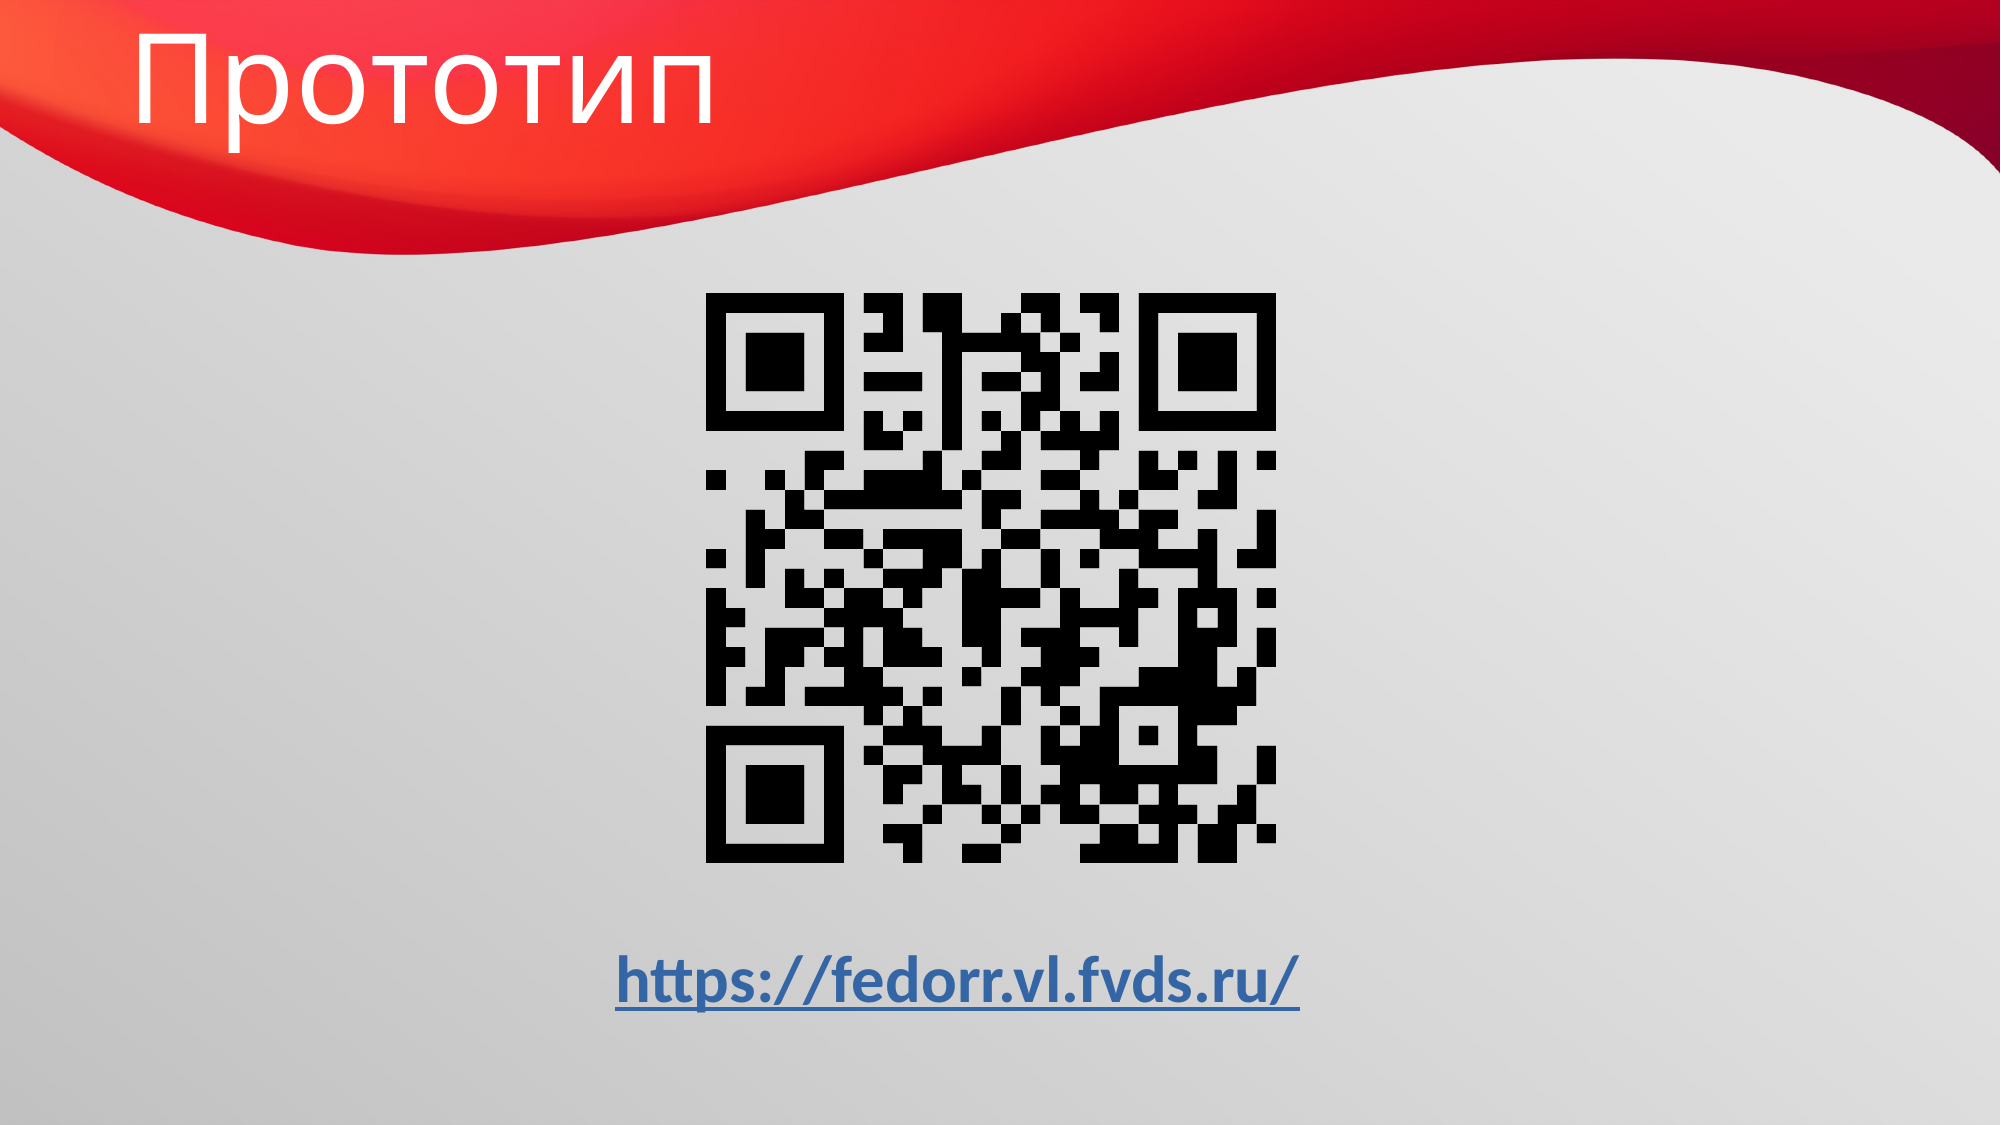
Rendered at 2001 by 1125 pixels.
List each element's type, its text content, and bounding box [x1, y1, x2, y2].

picture [0, 0, 2000, 1125]
title Прототип [112, 37, 901, 158]
list https://fedorr.vl.fvds.ru/ [600, 937, 2000, 1088]
